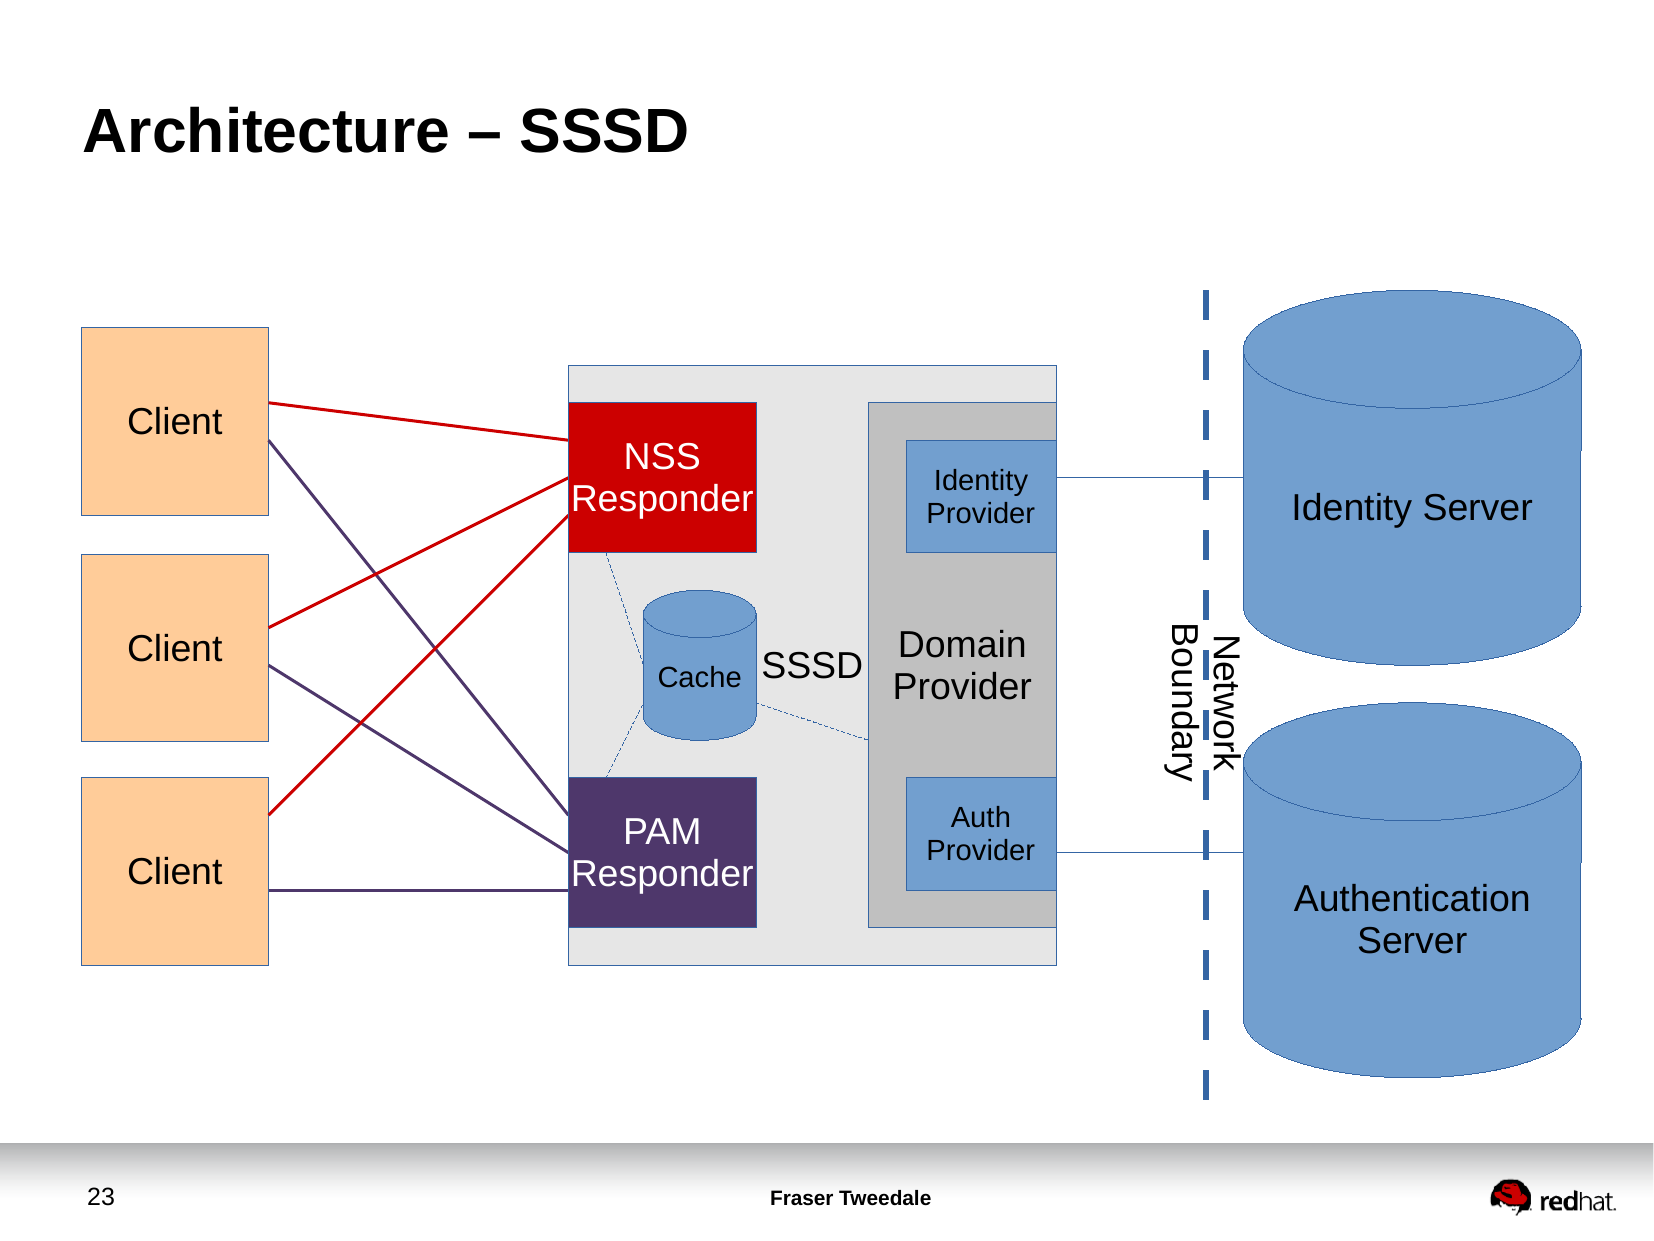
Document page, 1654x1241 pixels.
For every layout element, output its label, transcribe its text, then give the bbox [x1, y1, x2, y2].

text_box NSS Responder [568, 402, 757, 553]
text_box Identity Provider [906, 440, 1057, 553]
text_box PAM Responder [568, 777, 757, 928]
text_box Client [81, 554, 269, 742]
text_box Identity Server [1243, 290, 1582, 666]
text_box Authentication Server [1243, 702, 1582, 1078]
picture [0, 1143, 1654, 1241]
text_box Cache [643, 590, 757, 741]
text_box Domain Provider [868, 402, 1057, 928]
title Architecture – SSSD [82, 37, 1571, 226]
text_box Client [81, 777, 269, 966]
text_box Client [81, 327, 269, 516]
text_box SSSD [568, 365, 1057, 966]
text_box Auth Provider [906, 777, 1057, 891]
